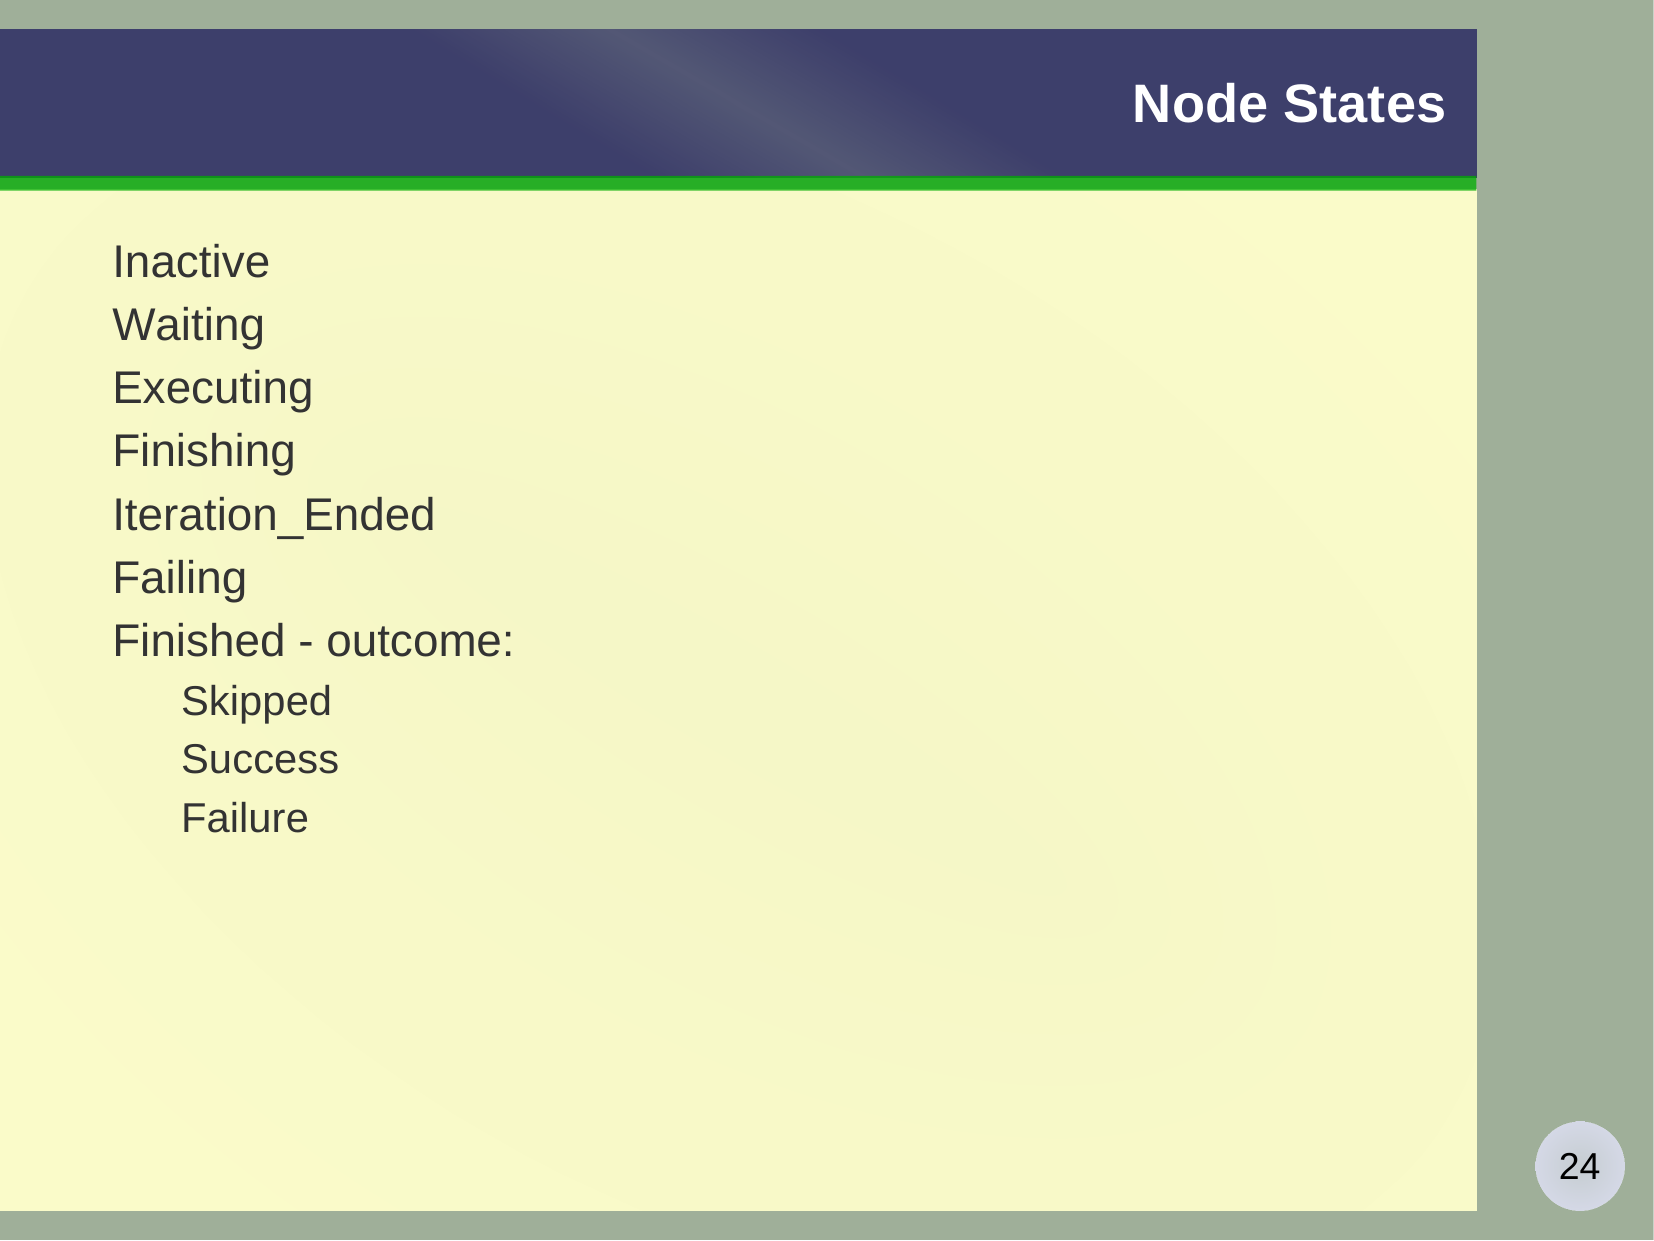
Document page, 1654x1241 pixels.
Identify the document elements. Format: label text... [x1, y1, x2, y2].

title Node States [29, 59, 1447, 148]
list Inactive Waiting Executing Finishing Iteration_Ended Failing Finished - outcome: Skipped Success Failure [59, 236, 1418, 1182]
